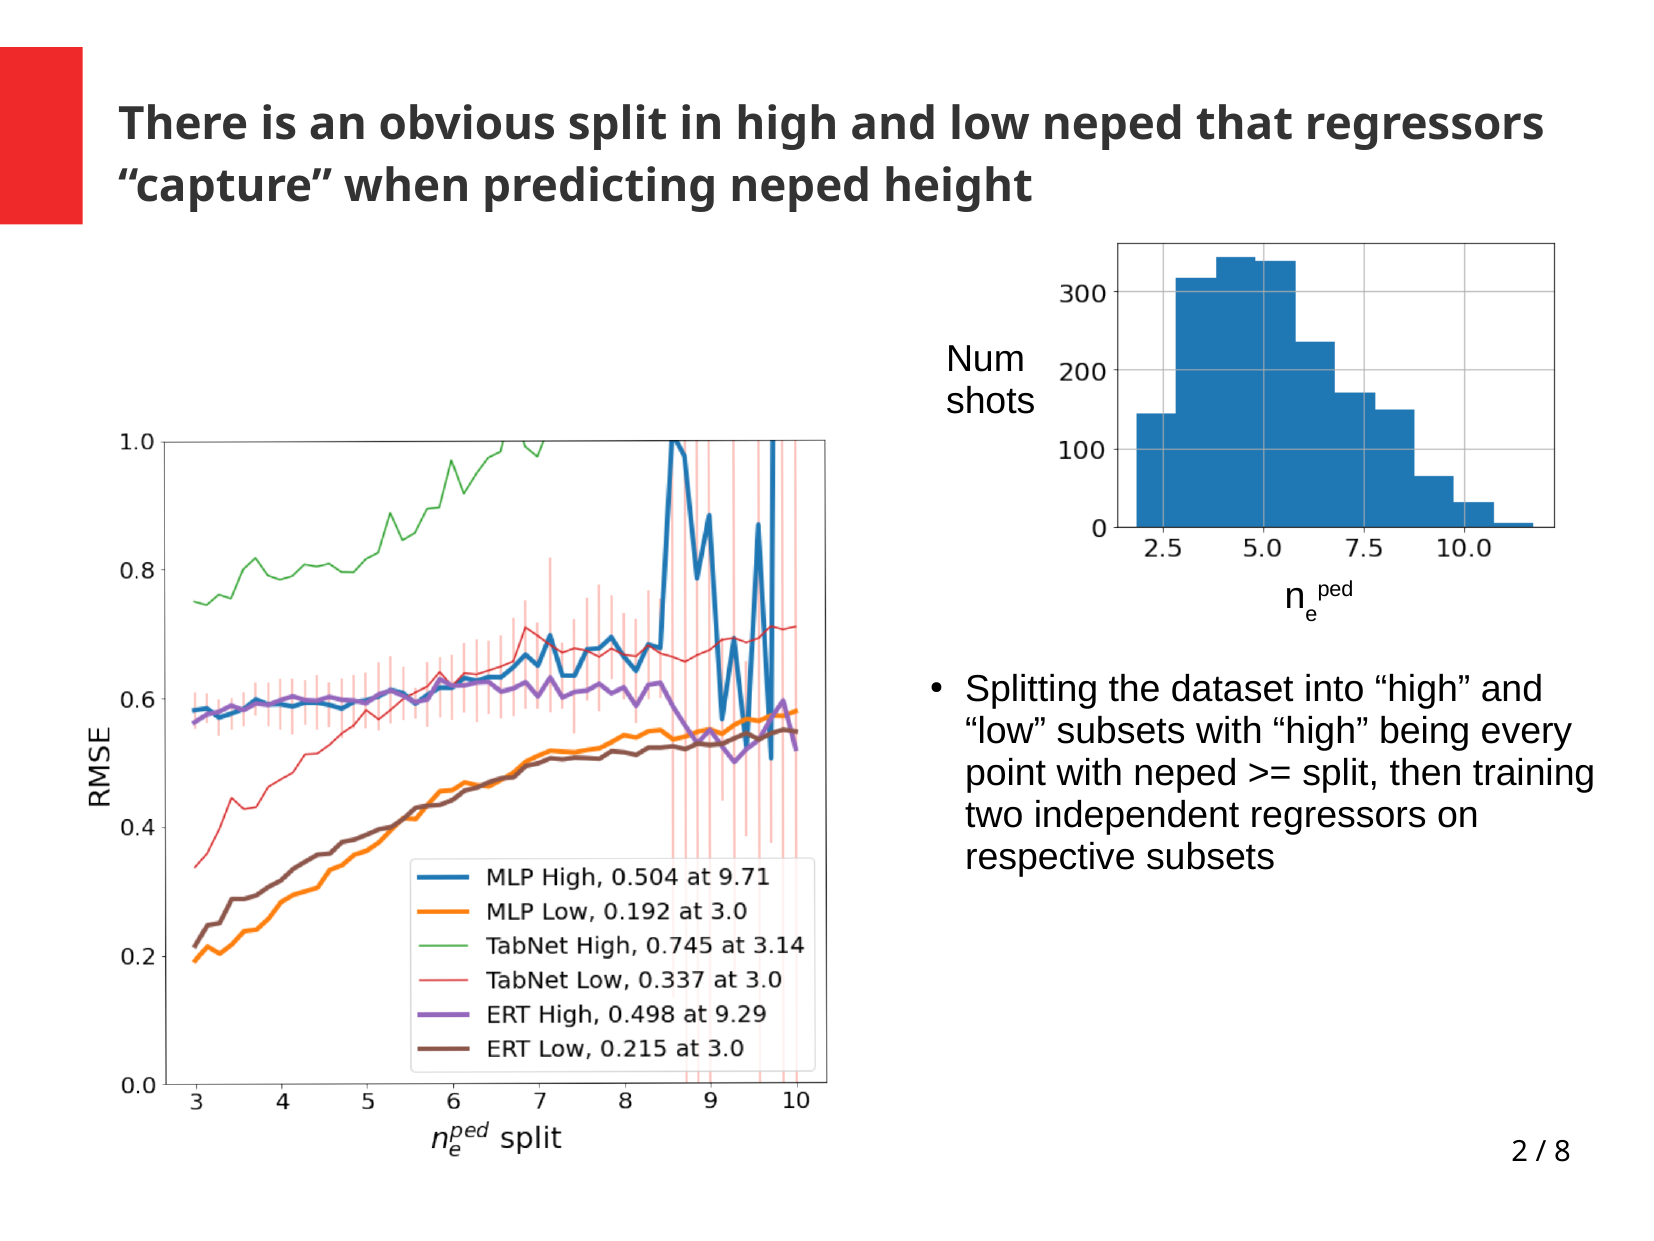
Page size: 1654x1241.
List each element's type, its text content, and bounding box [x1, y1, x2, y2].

text_box neped [1269, 567, 1390, 676]
text_box Splitting the dataset into “high” and “low” subsets with “high” being every point with neped >= split, then training two independent regressors on respective subsets [915, 660, 1621, 927]
picture [1048, 235, 1562, 571]
title There is an obvious split in high and low neped that regressors “capture” when predicting neped height [118, 49, 1571, 257]
text_box Num shots [931, 330, 1105, 471]
picture [75, 421, 834, 1171]
